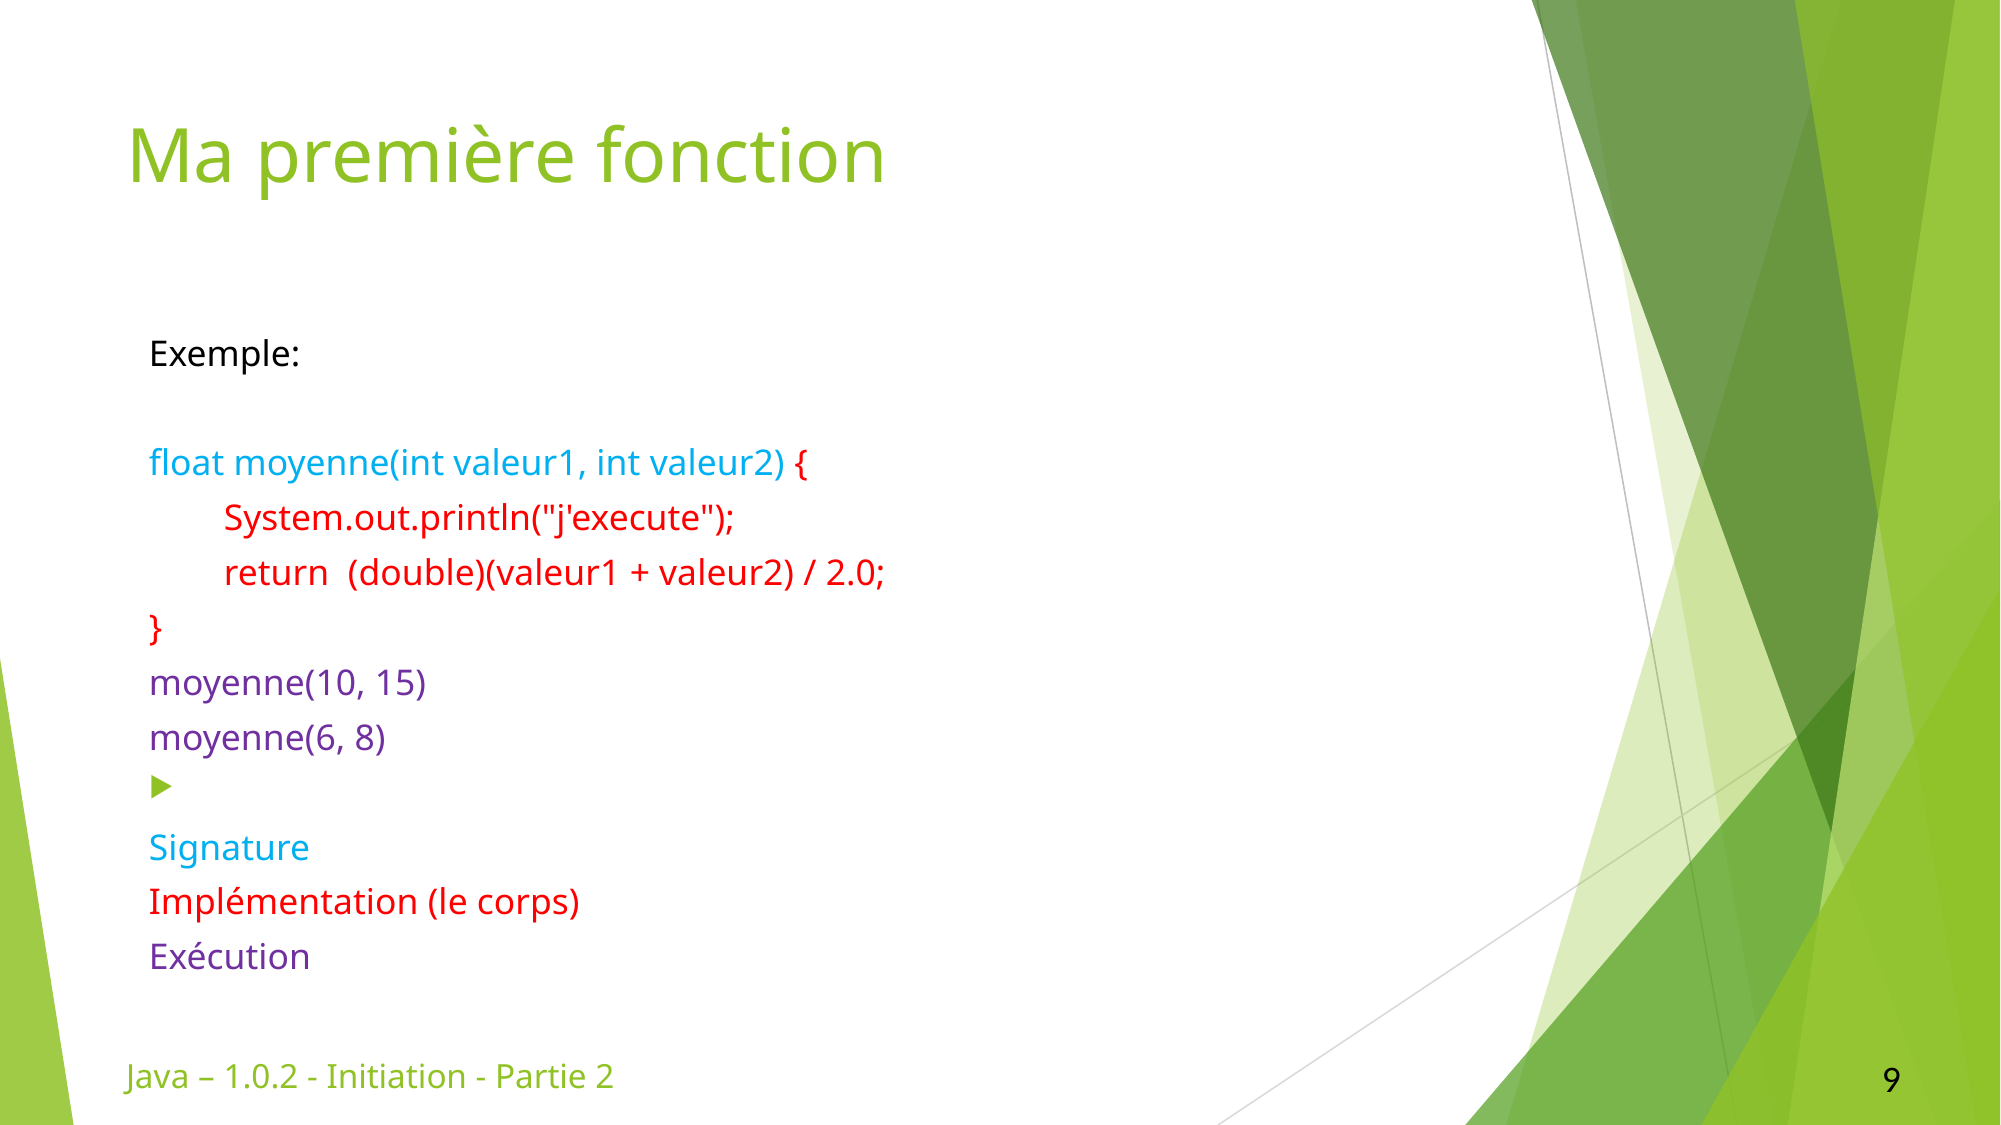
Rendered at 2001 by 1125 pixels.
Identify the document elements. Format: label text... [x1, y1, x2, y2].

title Ma première fonction [111, 99, 1522, 317]
text_box Java – 1.0.2 - Initiation - Partie 2 [111, 1047, 1094, 1109]
list Exemple: float moyenne(int valeur1, int valeur2) { System.out.println("j'execute"); return (double)(valeur1 + valeur2) / 2.0; } moyenne(10, 15) moyenne(6, 8) Signature Implémentation (le corps) Exécution [134, 331, 1545, 1026]
text_box [1866, 1047, 1979, 1108]
